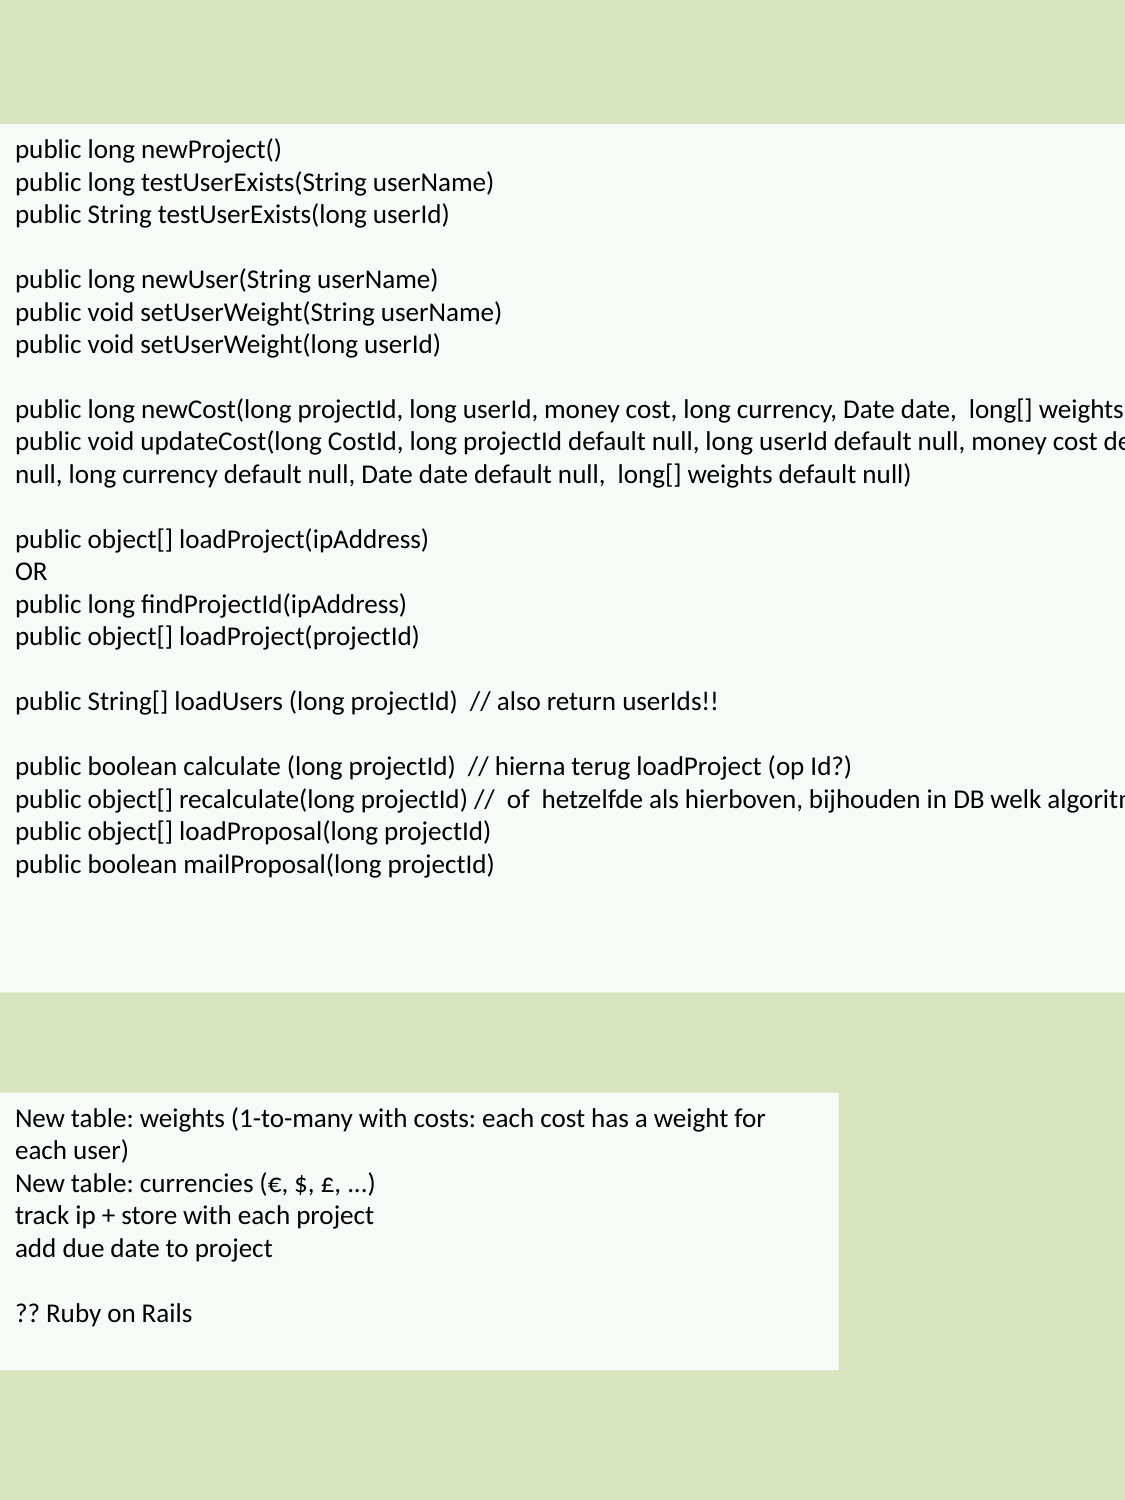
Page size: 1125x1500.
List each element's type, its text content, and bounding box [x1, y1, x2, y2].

text_box public long newProject() public long testUserExists(String userName) public String testUserExists(long userId) public long newUser(String userName) public void setUserWeight(String userName) public void setUserWeight(long userId) public long newCost(long projectId, long userId, money cost, long currency, Date date, long[] weights) public void updateCost(long CostId, long projectId default null, long userId default null, money cost default null, long currency default null, Date date default null, long[] weights default null) public object[] loadProject(ipAddress) OR public long findProjectId(ipAddress) public object[] loadProject(projectId) public String[] loadUsers (long projectId) // also return userIds!! public boolean calculate (long projectId) // hierna terug loadProject (op Id?) public object[] recalculate(long projectId) // of hetzelfde als hierboven, bijhouden in DB welk algoritme?? public object[] loadProposal(long projectId) public boolean mailProposal(long projectId) [0, 123, 1125, 993]
text_box New table: weights (1-to-many with costs: each cost has a weight for each user) New table: currencies (€, $, £, ...) track ip + store with each project add due date to project ?? Ruby on Rails [0, 1092, 839, 1371]
